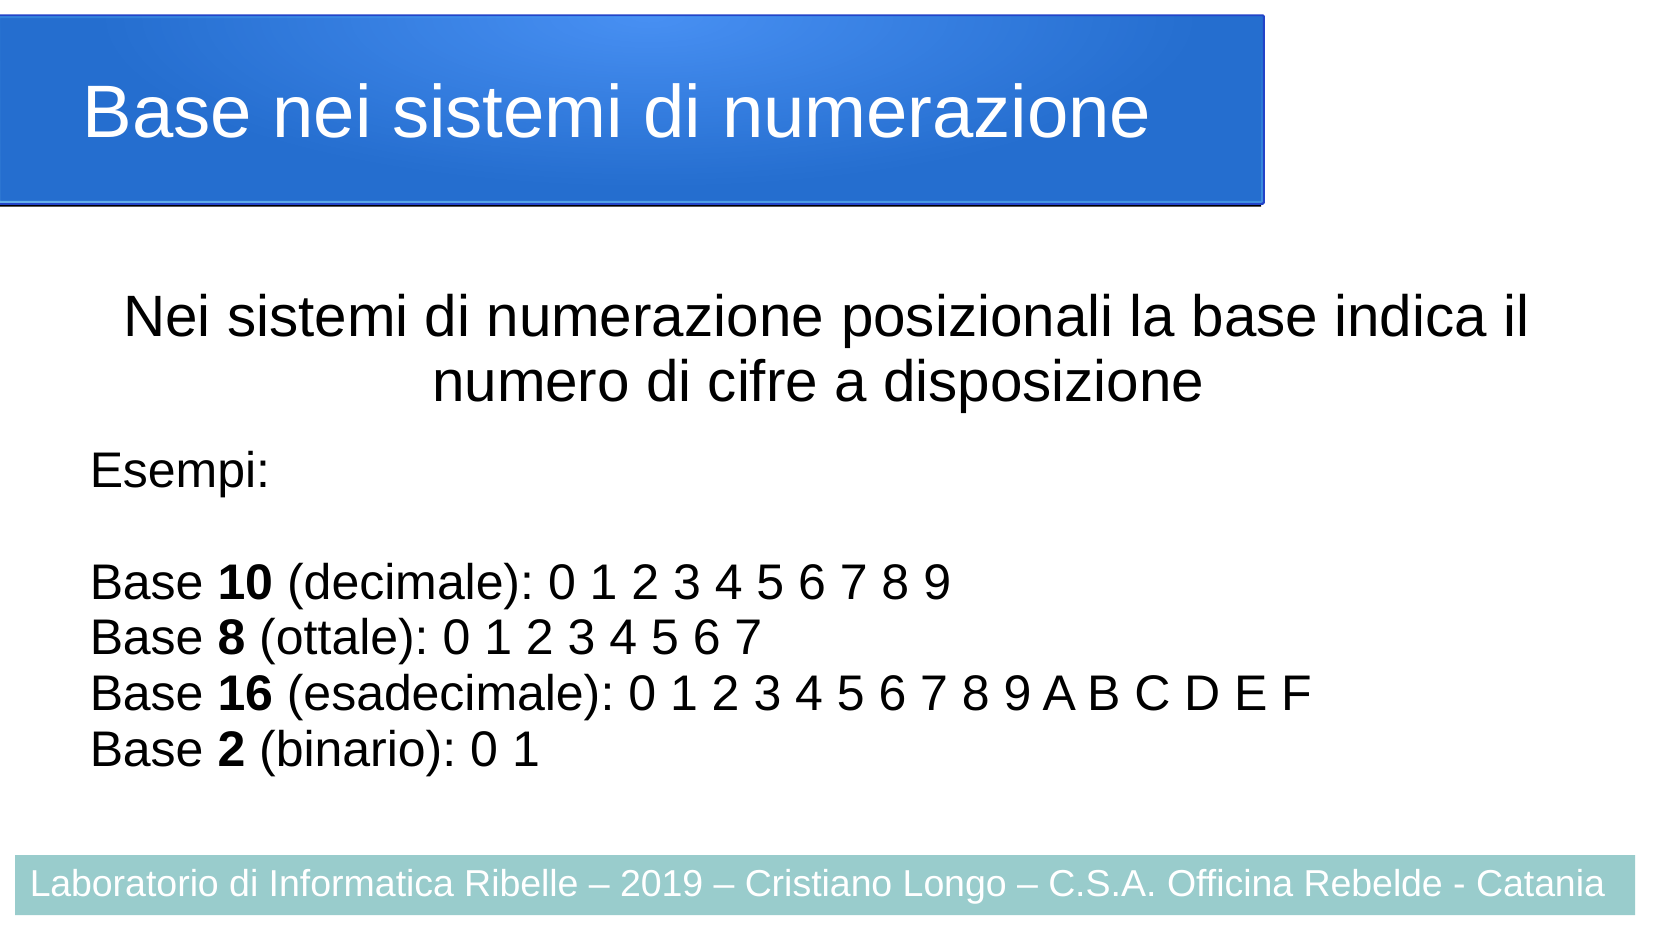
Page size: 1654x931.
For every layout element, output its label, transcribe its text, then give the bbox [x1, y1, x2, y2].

text_box Laboratorio di Informatica Ribelle – 2019 – Cristiano Longo – C.S.A. Officina Rebelde - Catania [15, 855, 1636, 916]
title Base nei sistemi di numerazione [82, 35, 1235, 189]
subtitle Nei sistemi di numerazione posizionali la base indica il numero di cifre a disposizione [82, 233, 1571, 466]
text_box Esempi: Base 10 (decimale): 0 1 2 3 4 5 6 7 8 9 Base 8 (ottale): 0 1 2 3 4 5 6 7 Base 16 (esadecimale): 0 1 2 3 4 5 6 7 8 9 A B C D E F Base 2 (binario): 0 1 [75, 435, 1561, 856]
